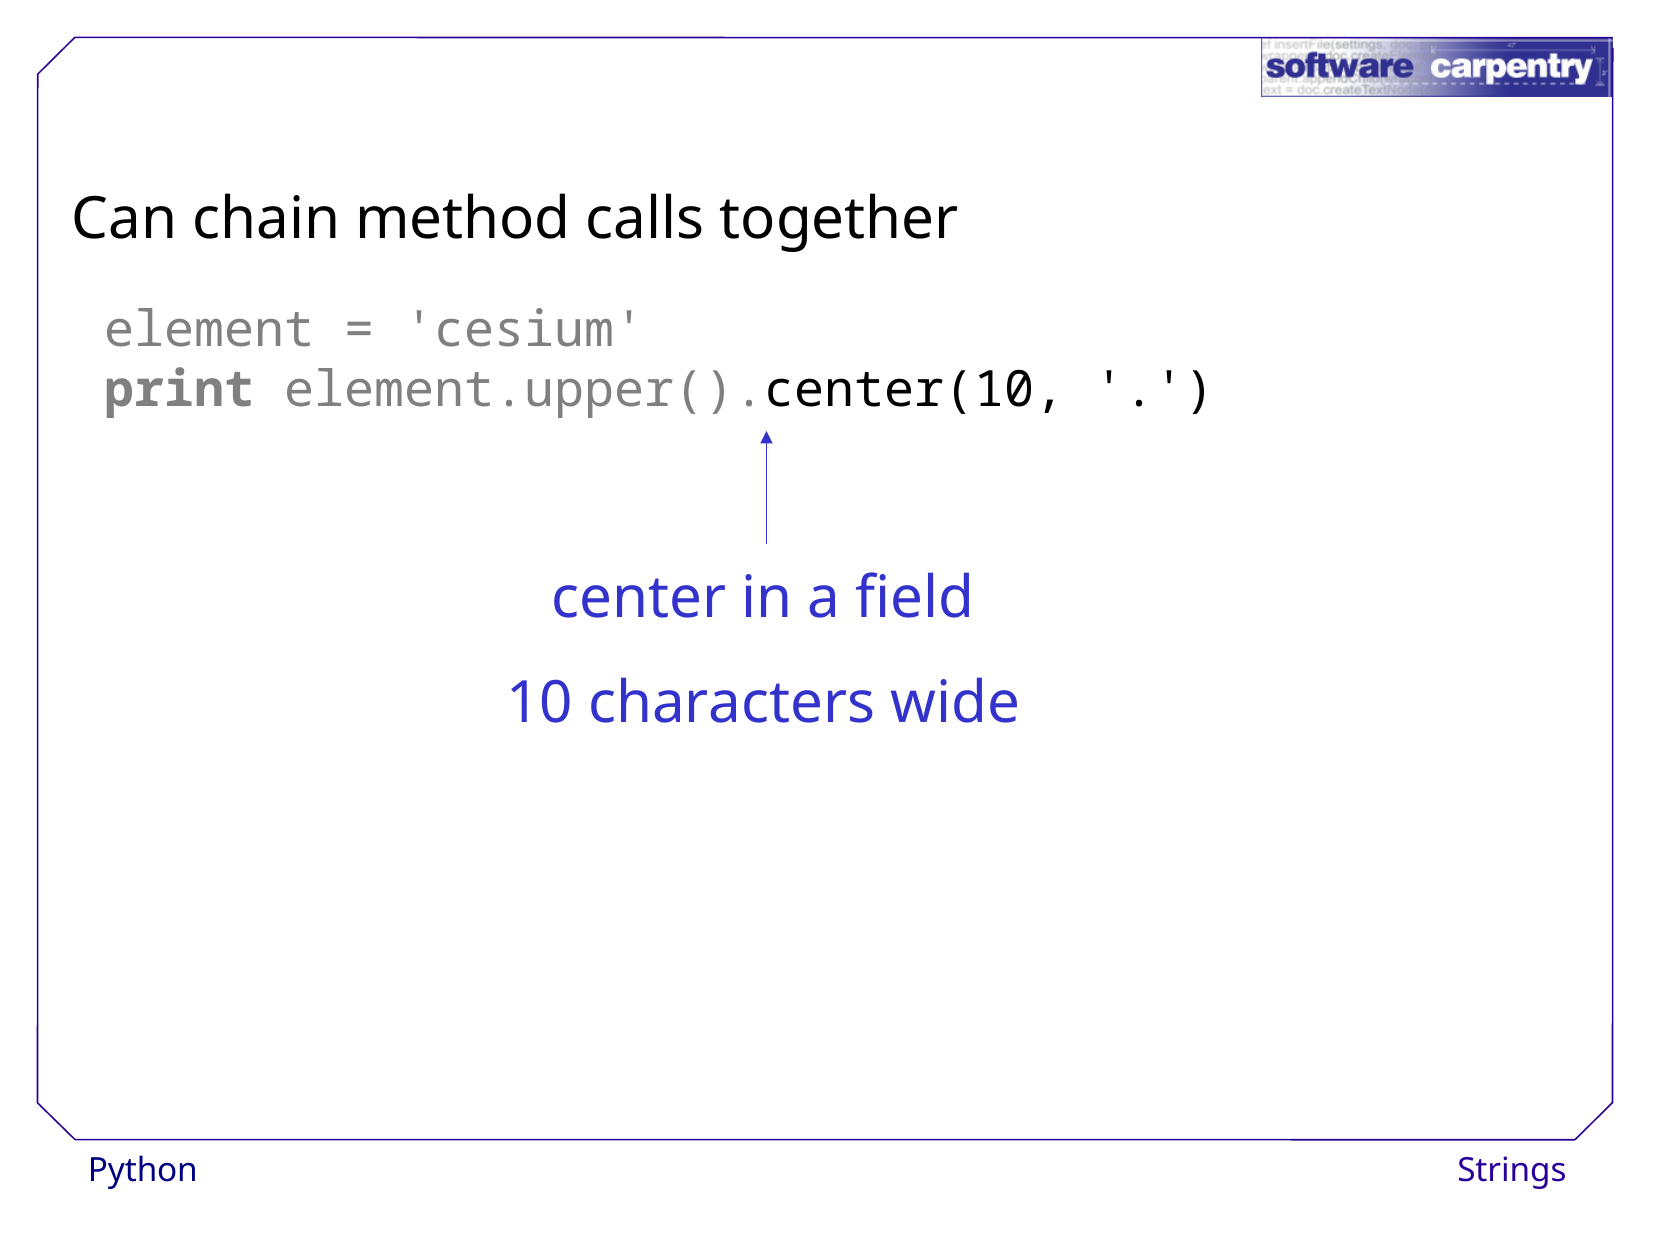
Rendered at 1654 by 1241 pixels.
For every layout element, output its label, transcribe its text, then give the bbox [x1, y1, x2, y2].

text_box center in a field 10 characters wide [416, 516, 1110, 742]
picture [1261, 39, 1613, 97]
text_box element = 'cesium' print element.upper().center(10, '.') [89, 289, 1593, 498]
text_box Can chain method calls together [56, 138, 1124, 259]
